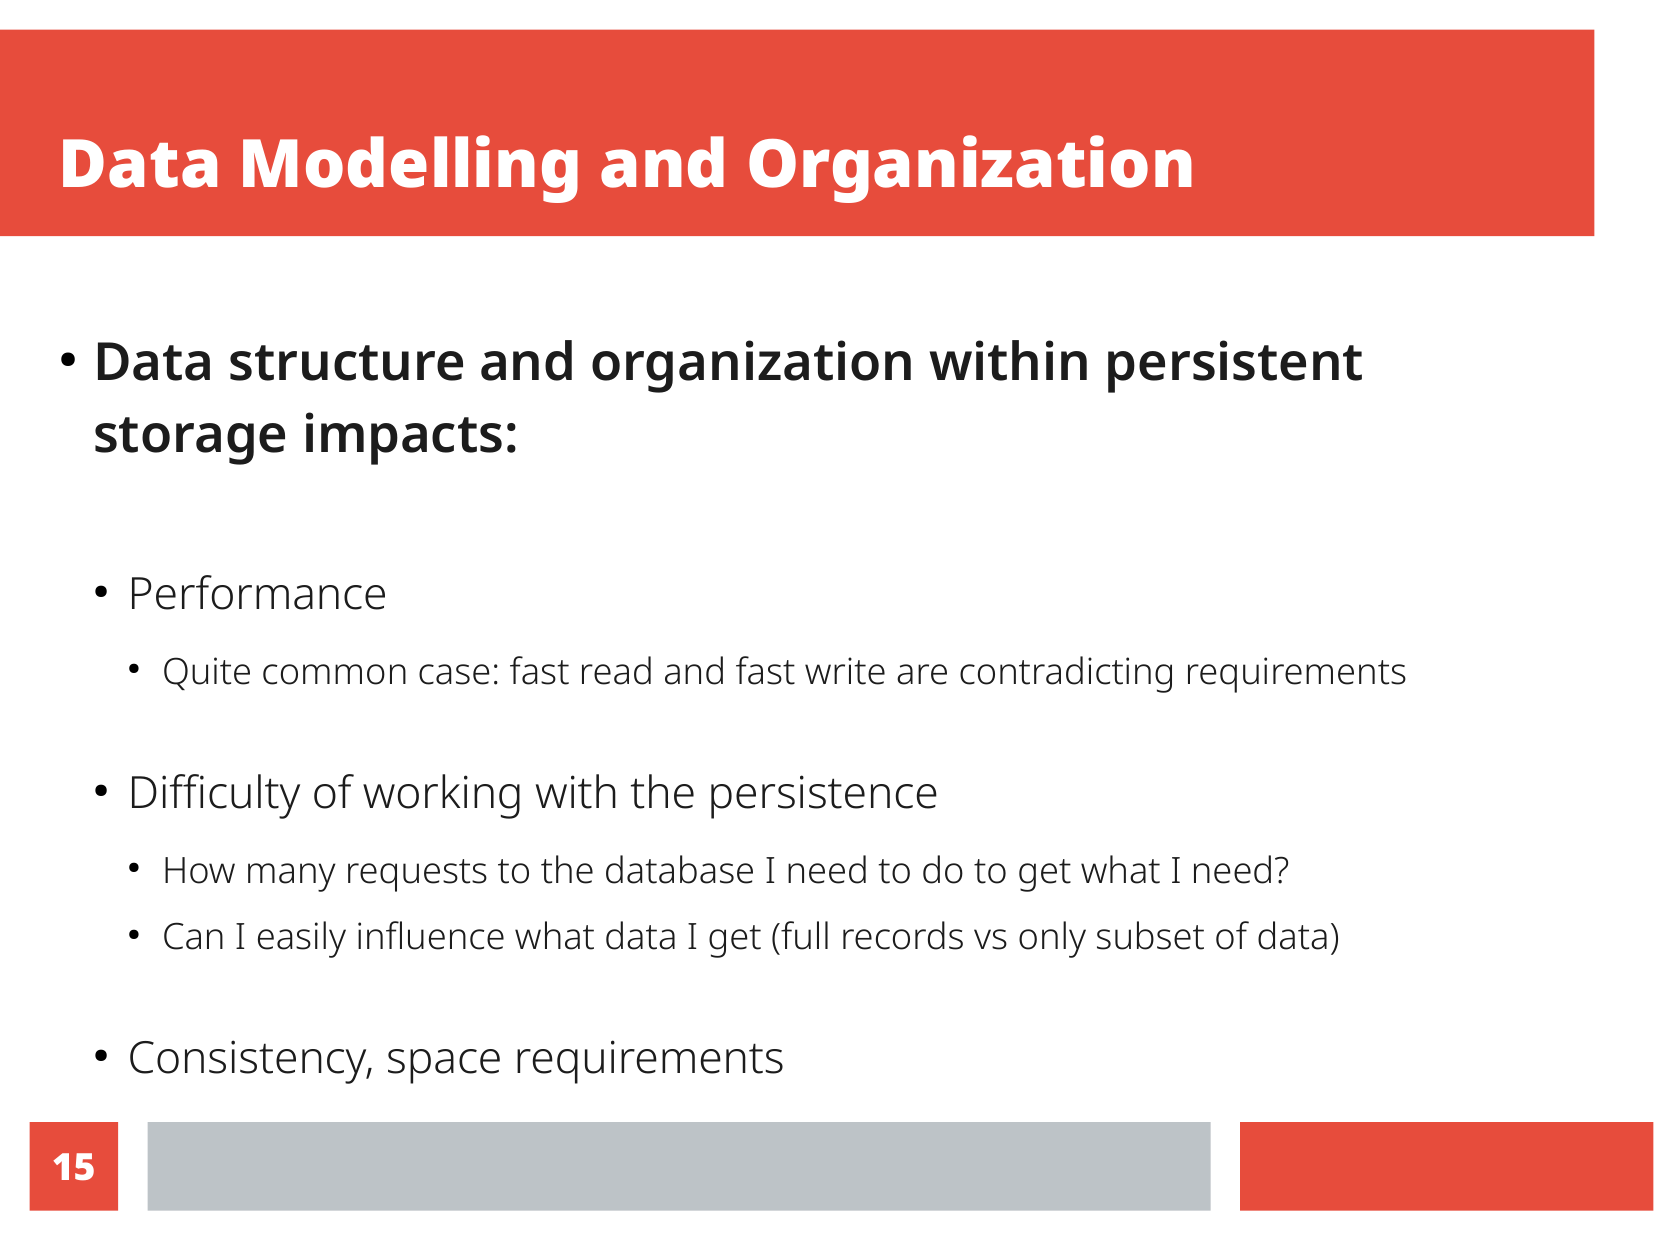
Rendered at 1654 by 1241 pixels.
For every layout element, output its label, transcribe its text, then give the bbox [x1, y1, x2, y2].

list Data structure and organization within persistent storage impacts: Performance Quite common case: fast read and fast write are contradicting requirements Difficulty of working with the persistence How many requests to the database I need to do to get what I need? Can I easily influence what data I get (full records vs only subset of data) Consistency, space requirements [59, 324, 1565, 1093]
title Data Modelling and Organization [59, 59, 1595, 207]
